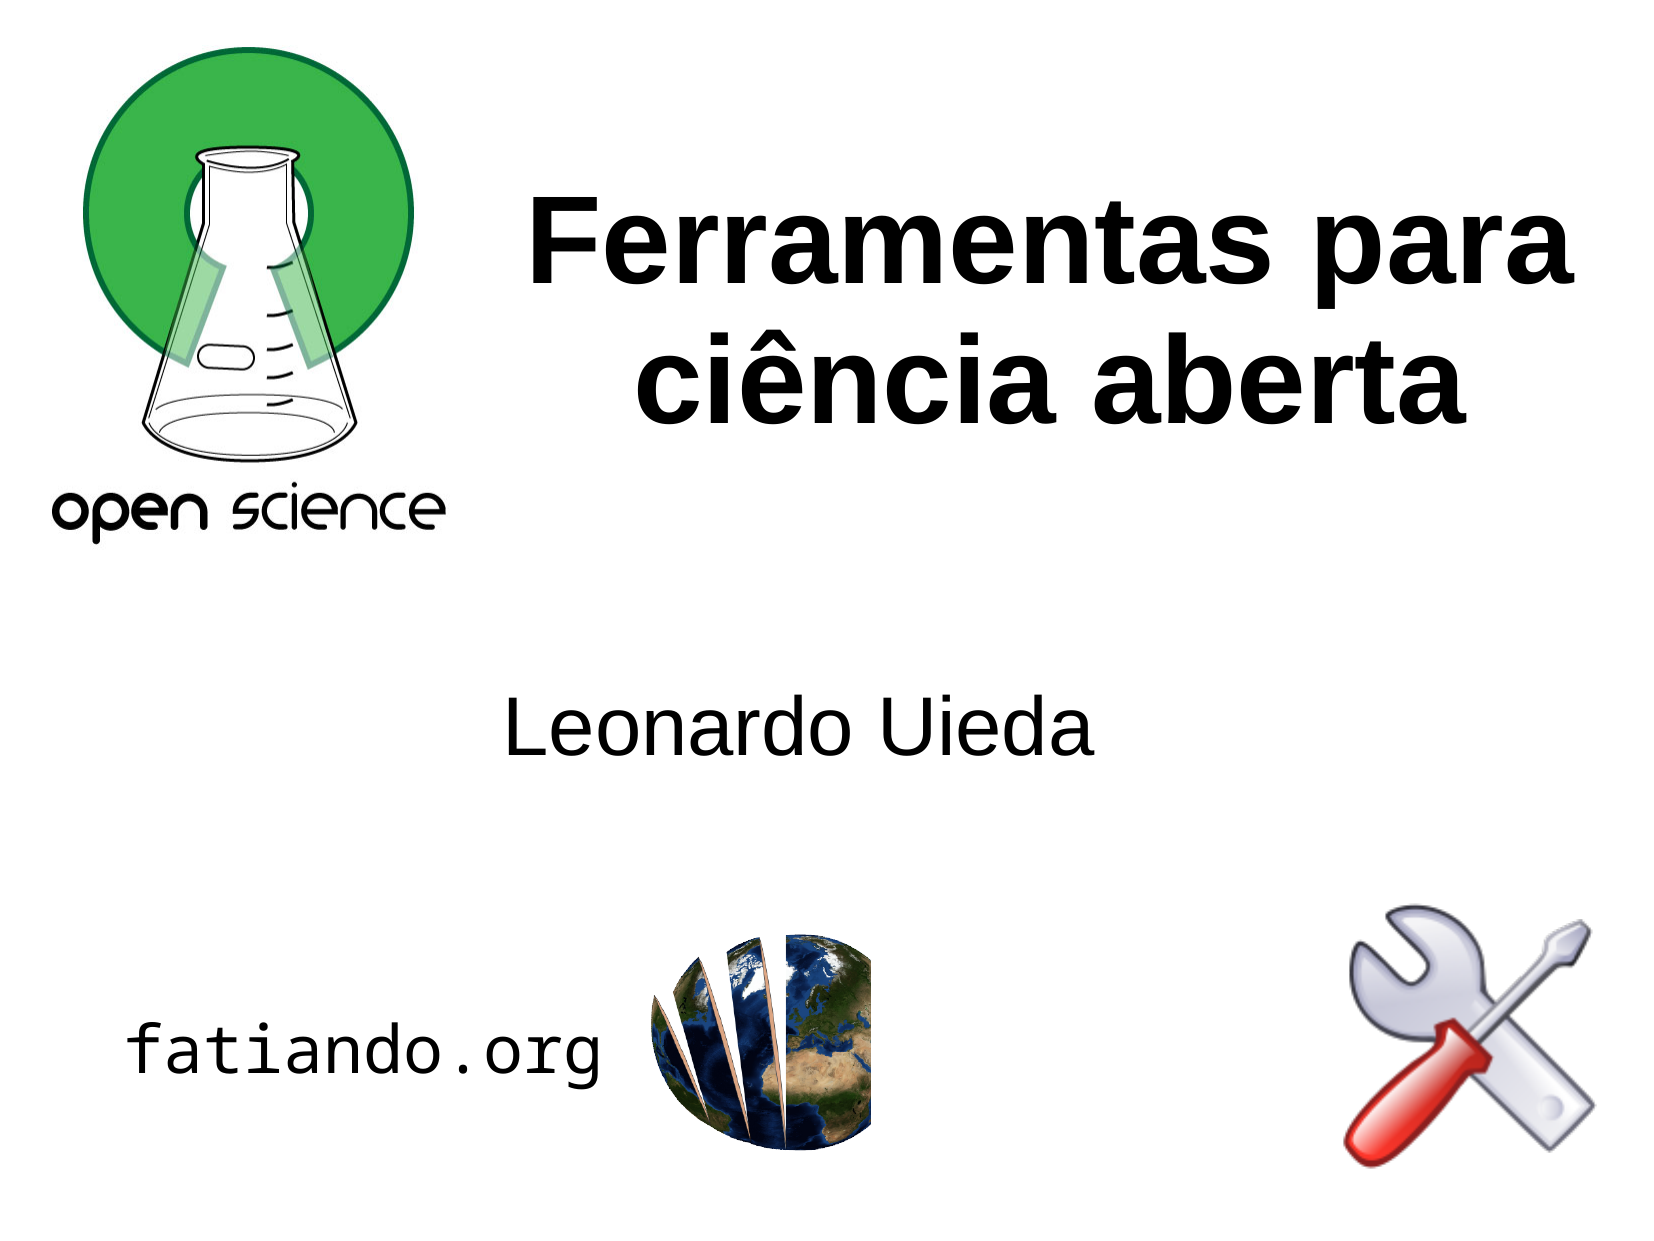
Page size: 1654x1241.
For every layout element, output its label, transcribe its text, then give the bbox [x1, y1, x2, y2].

text_box fatiando.org [60, 921, 668, 1175]
picture [645, 929, 871, 1156]
subtitle Leonardo Uieda [495, 600, 1103, 854]
picture [2, 5, 486, 606]
title Ferramentas para ciência aberta [495, 170, 1606, 451]
picture [1320, 884, 1621, 1186]
